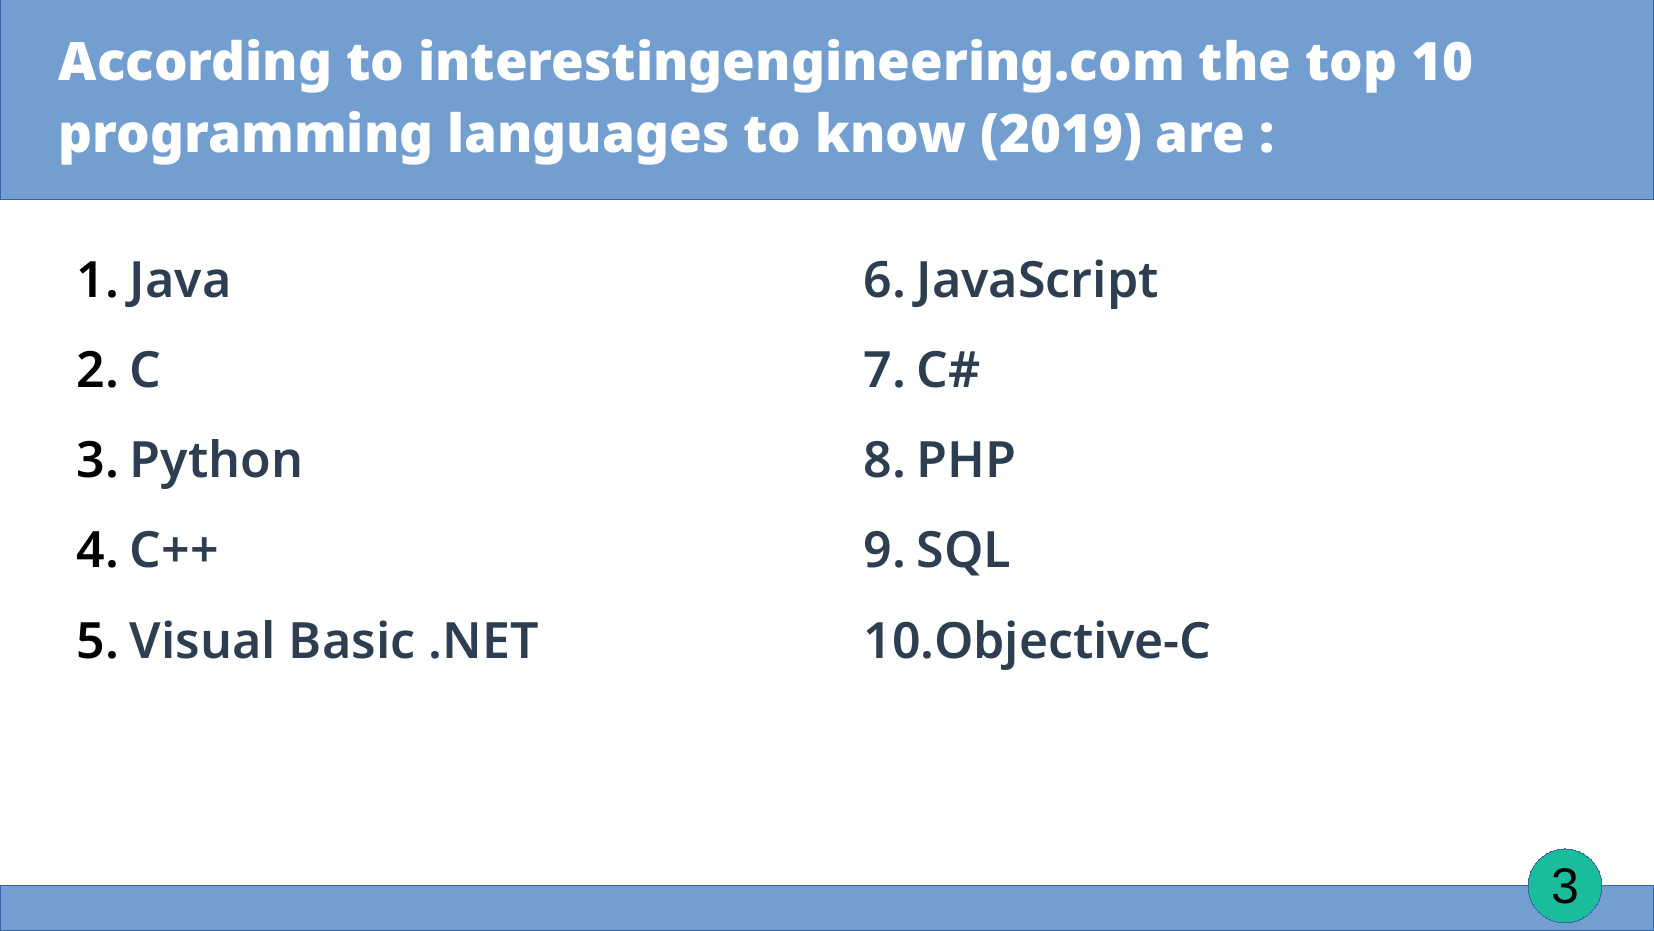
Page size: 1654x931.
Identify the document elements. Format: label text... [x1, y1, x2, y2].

list Java C Python C++ Visual Basic .NET [59, 243, 809, 864]
title According to interestingengineering.com the top 10 programming languages to know (2019) are : [59, 37, 1595, 155]
list JavaScript C# PHP SQL Objective-C [845, 243, 1596, 864]
